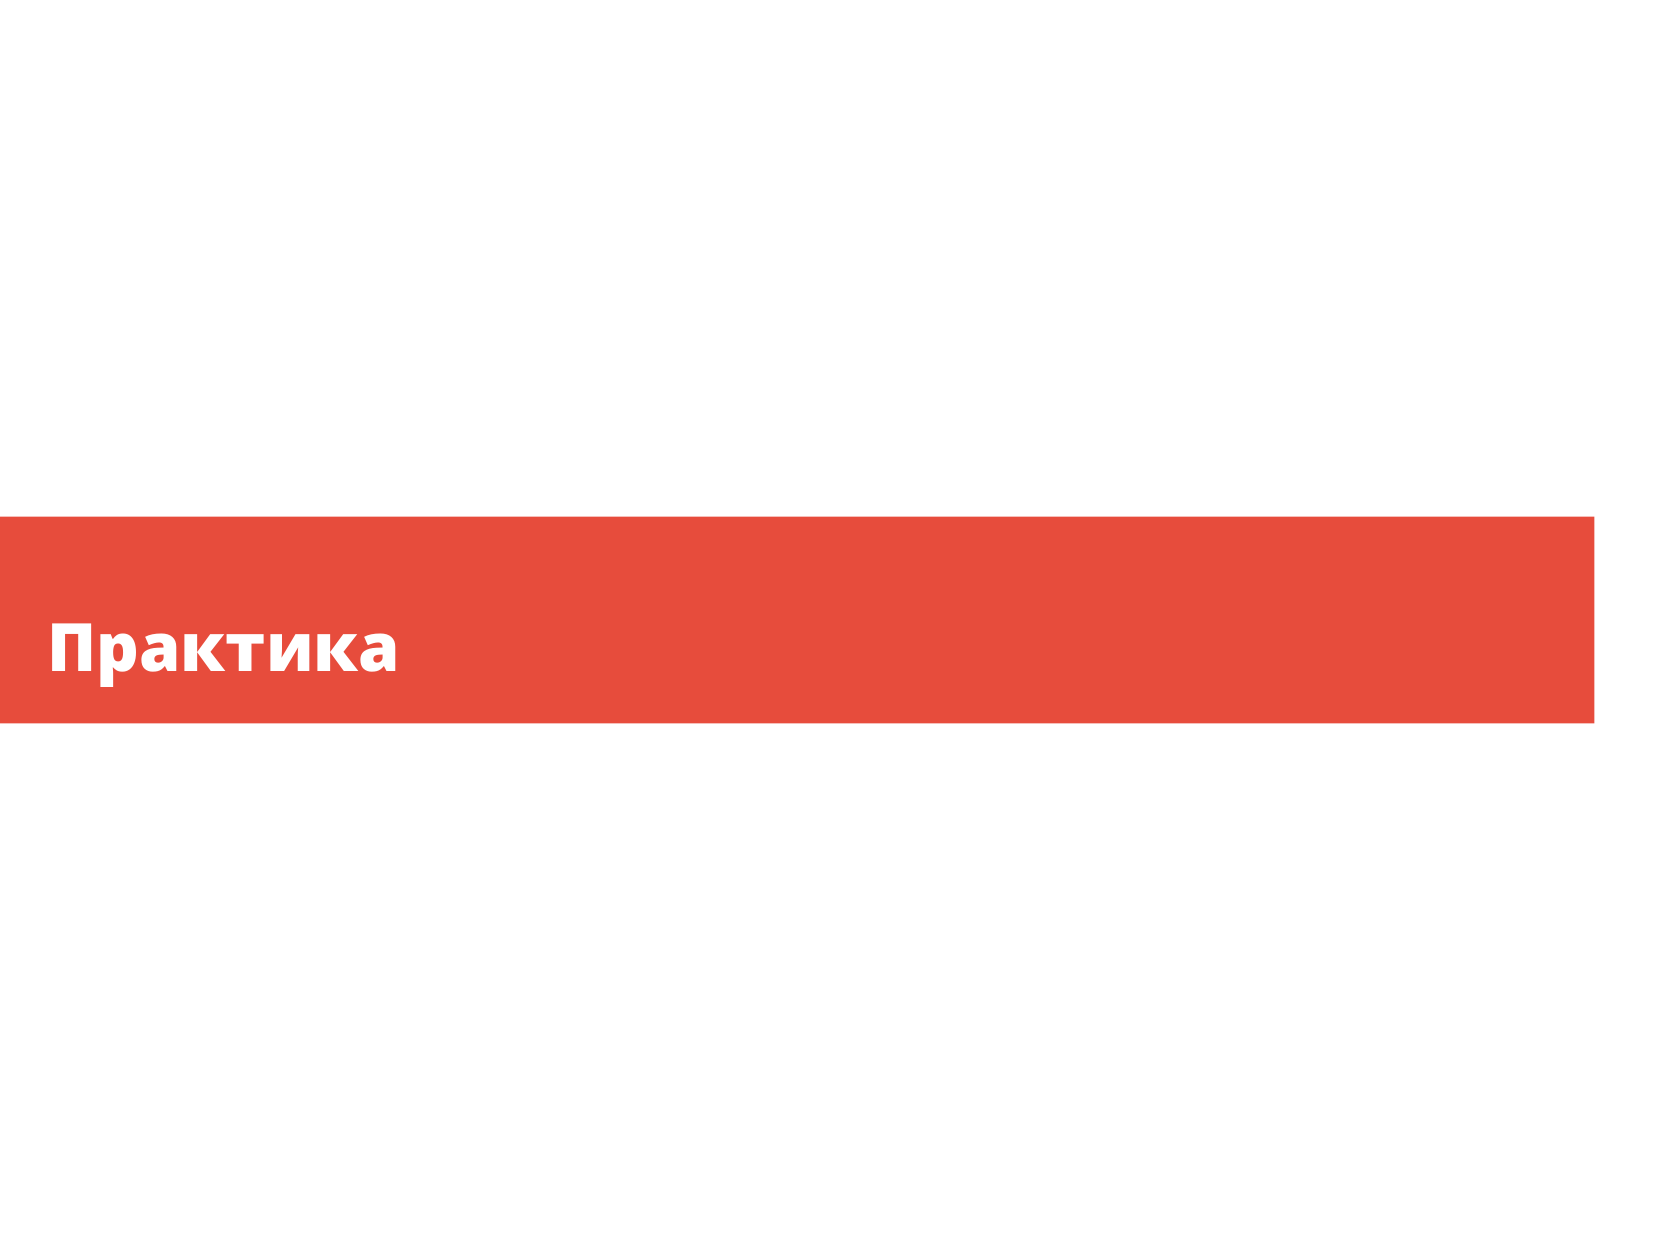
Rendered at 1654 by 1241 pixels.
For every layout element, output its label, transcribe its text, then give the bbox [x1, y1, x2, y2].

title Практика [47, 543, 1583, 691]
